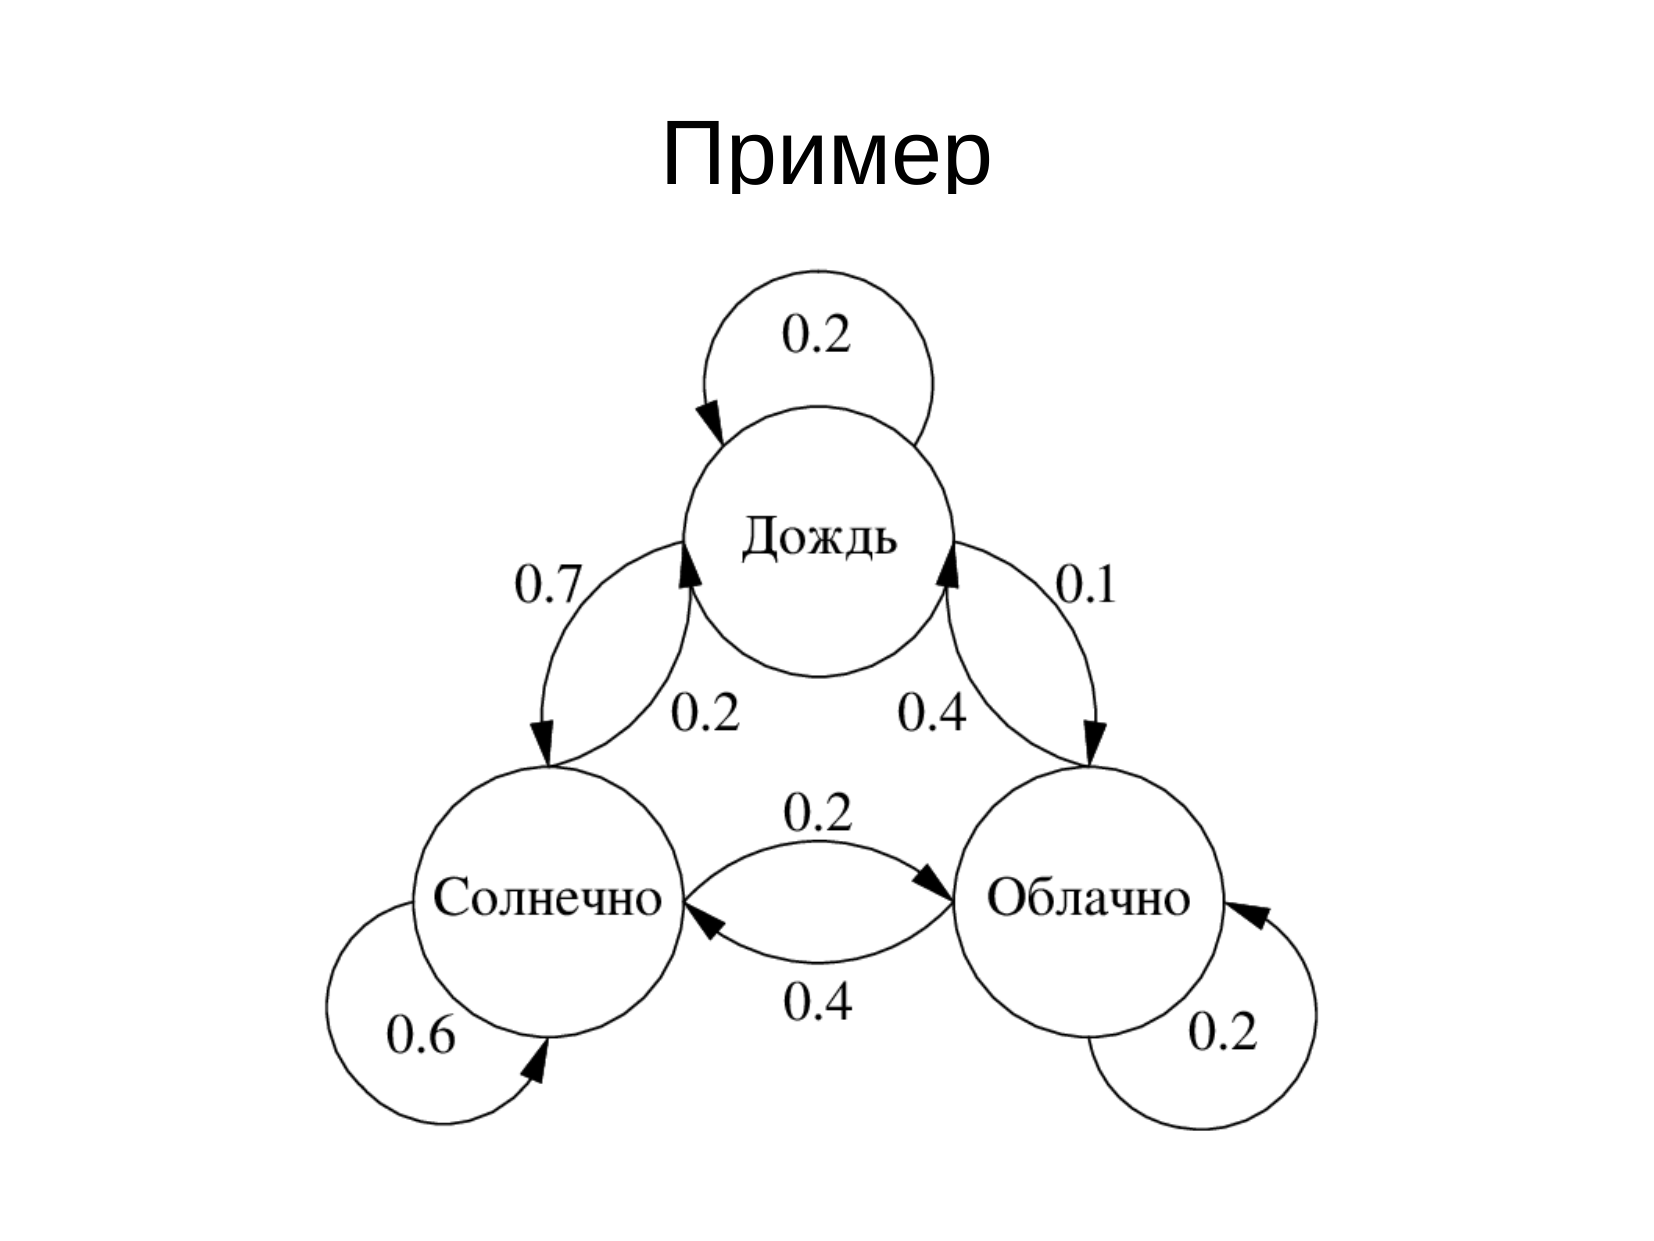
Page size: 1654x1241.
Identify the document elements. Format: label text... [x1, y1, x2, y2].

picture [255, 194, 1387, 1181]
title Пример [82, 49, 1571, 257]
